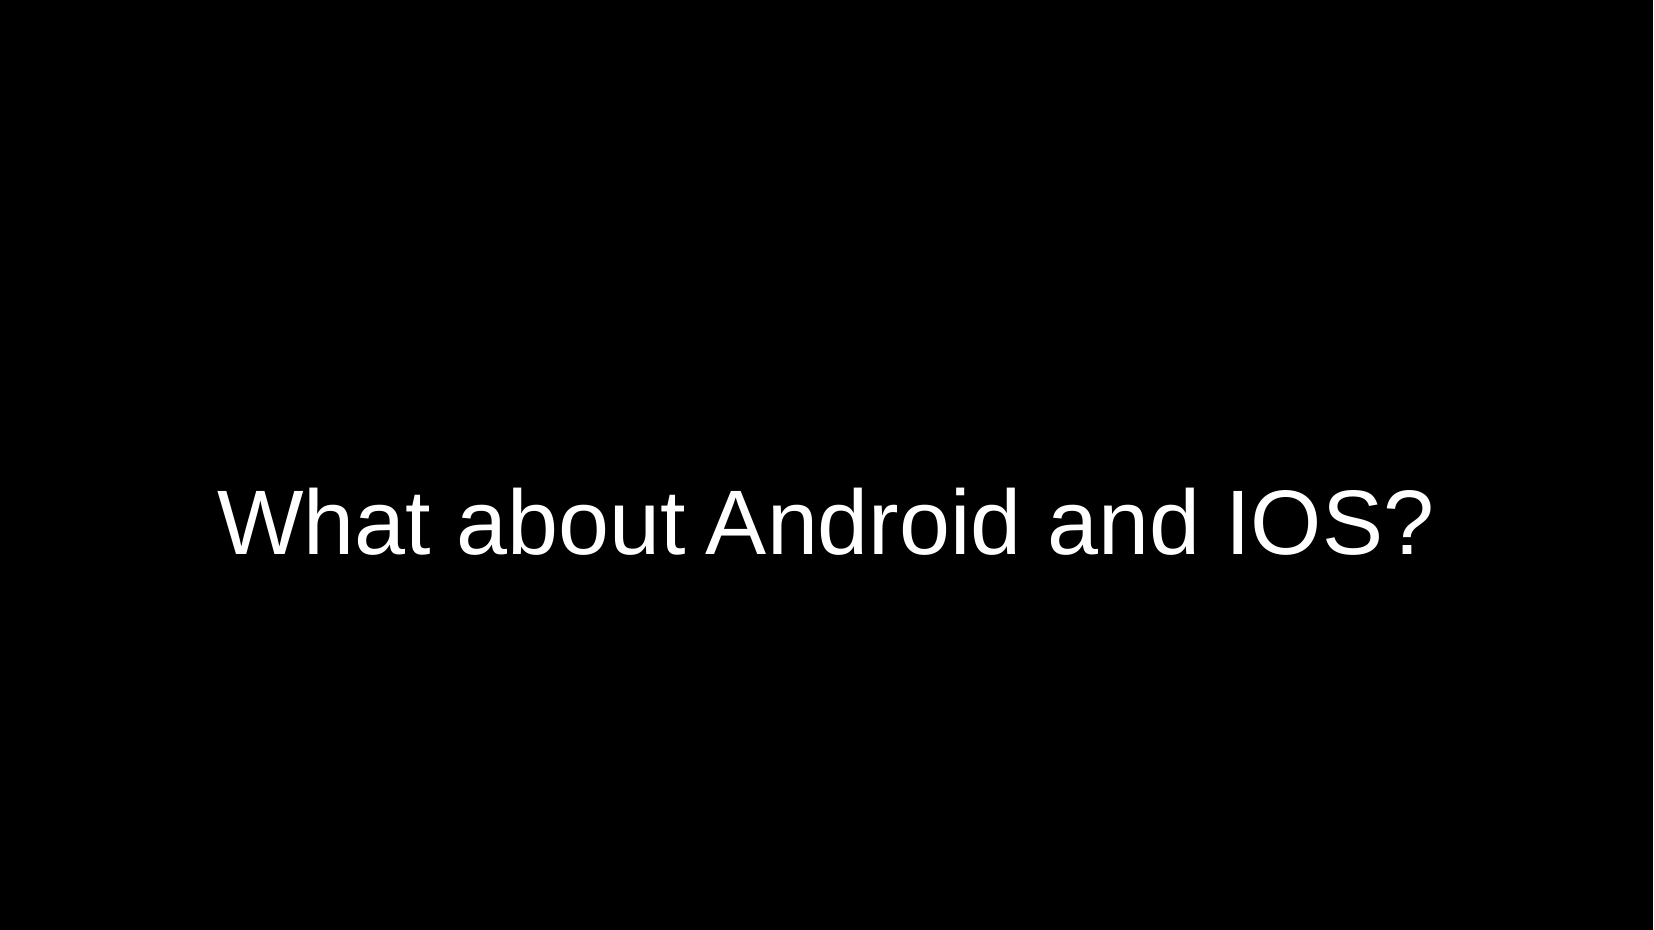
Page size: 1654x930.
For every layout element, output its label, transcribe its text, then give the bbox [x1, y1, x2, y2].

title What about Android and IOS? [82, 444, 1571, 601]
